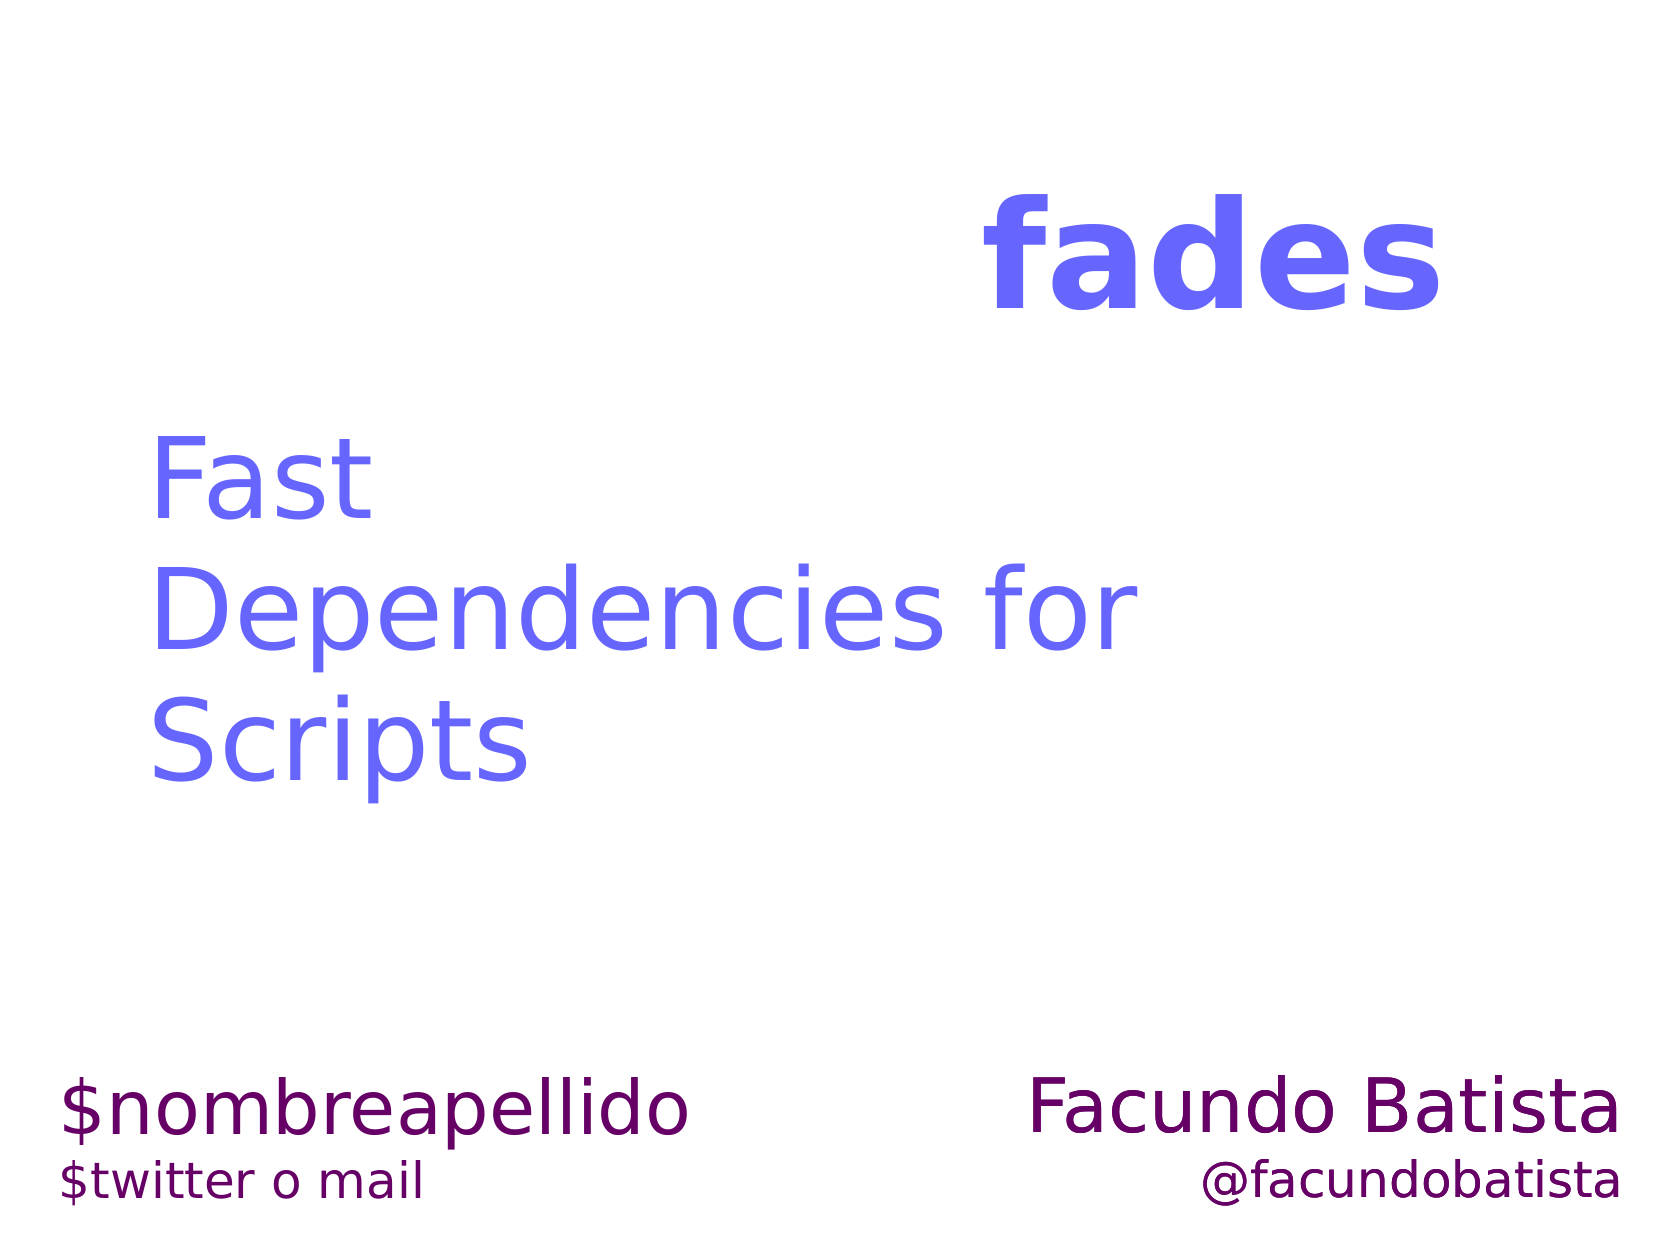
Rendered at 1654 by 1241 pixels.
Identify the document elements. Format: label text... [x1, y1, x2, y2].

title Facundo Batista @facundobatista [1003, 1062, 1625, 1210]
title Fast Dependencies for Scripts [147, 413, 1359, 808]
title fades [891, 159, 1536, 355]
title $nombreapellido $twitter o mail [59, 1064, 739, 1211]
